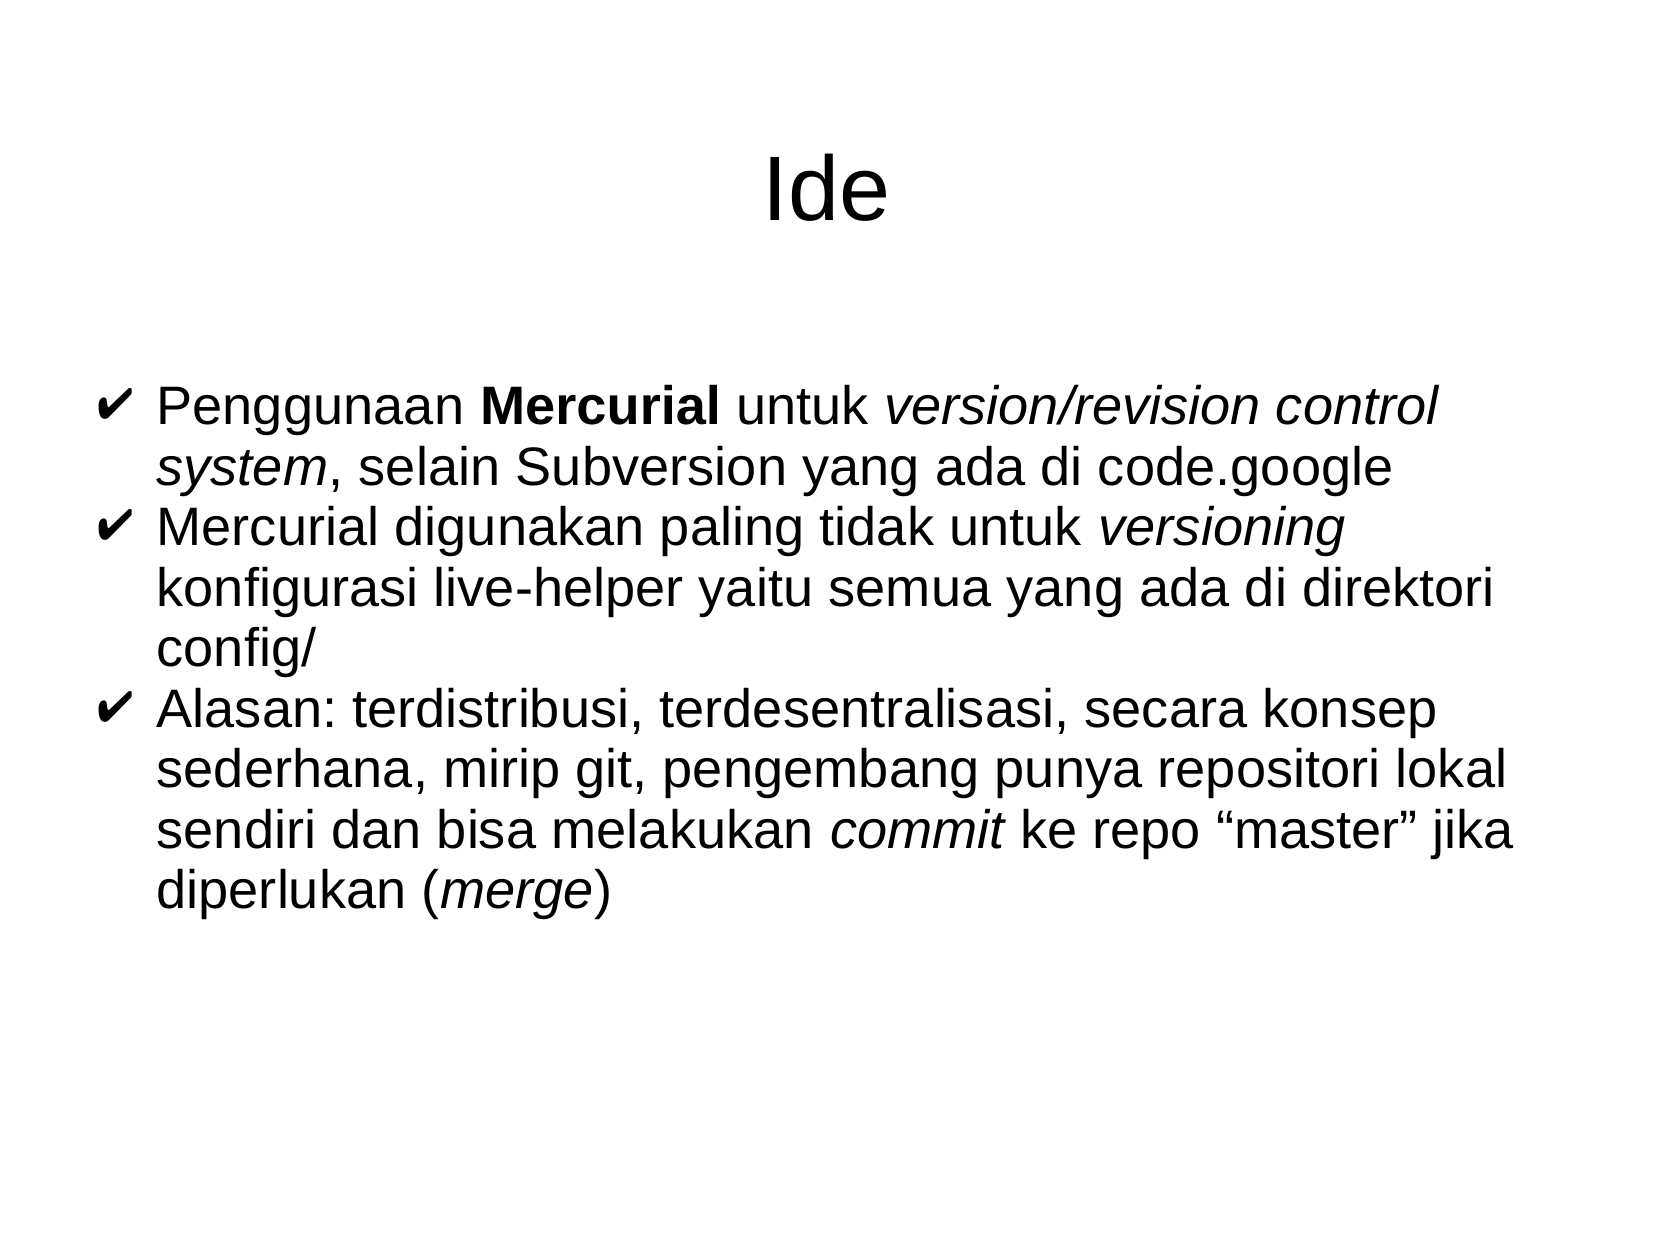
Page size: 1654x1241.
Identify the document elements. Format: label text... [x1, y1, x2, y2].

title Ide [82, 84, 1571, 187]
subtitle Penggunaan Mercurial untuk version/revision control system, selain Subversion yang ada di code.google Mercurial digunakan paling tidak untuk versioning konfigurasi live-helper yaitu semua yang ada di direktori config/ Alasan: terdistribusi, terdesentralisasi, secara konsep sederhana, mirip git, pengembang punya repositori lokal sendiri dan bisa melakukan commit ke repo “master” jika diperlukan (merge) [82, 187, 1571, 1109]
